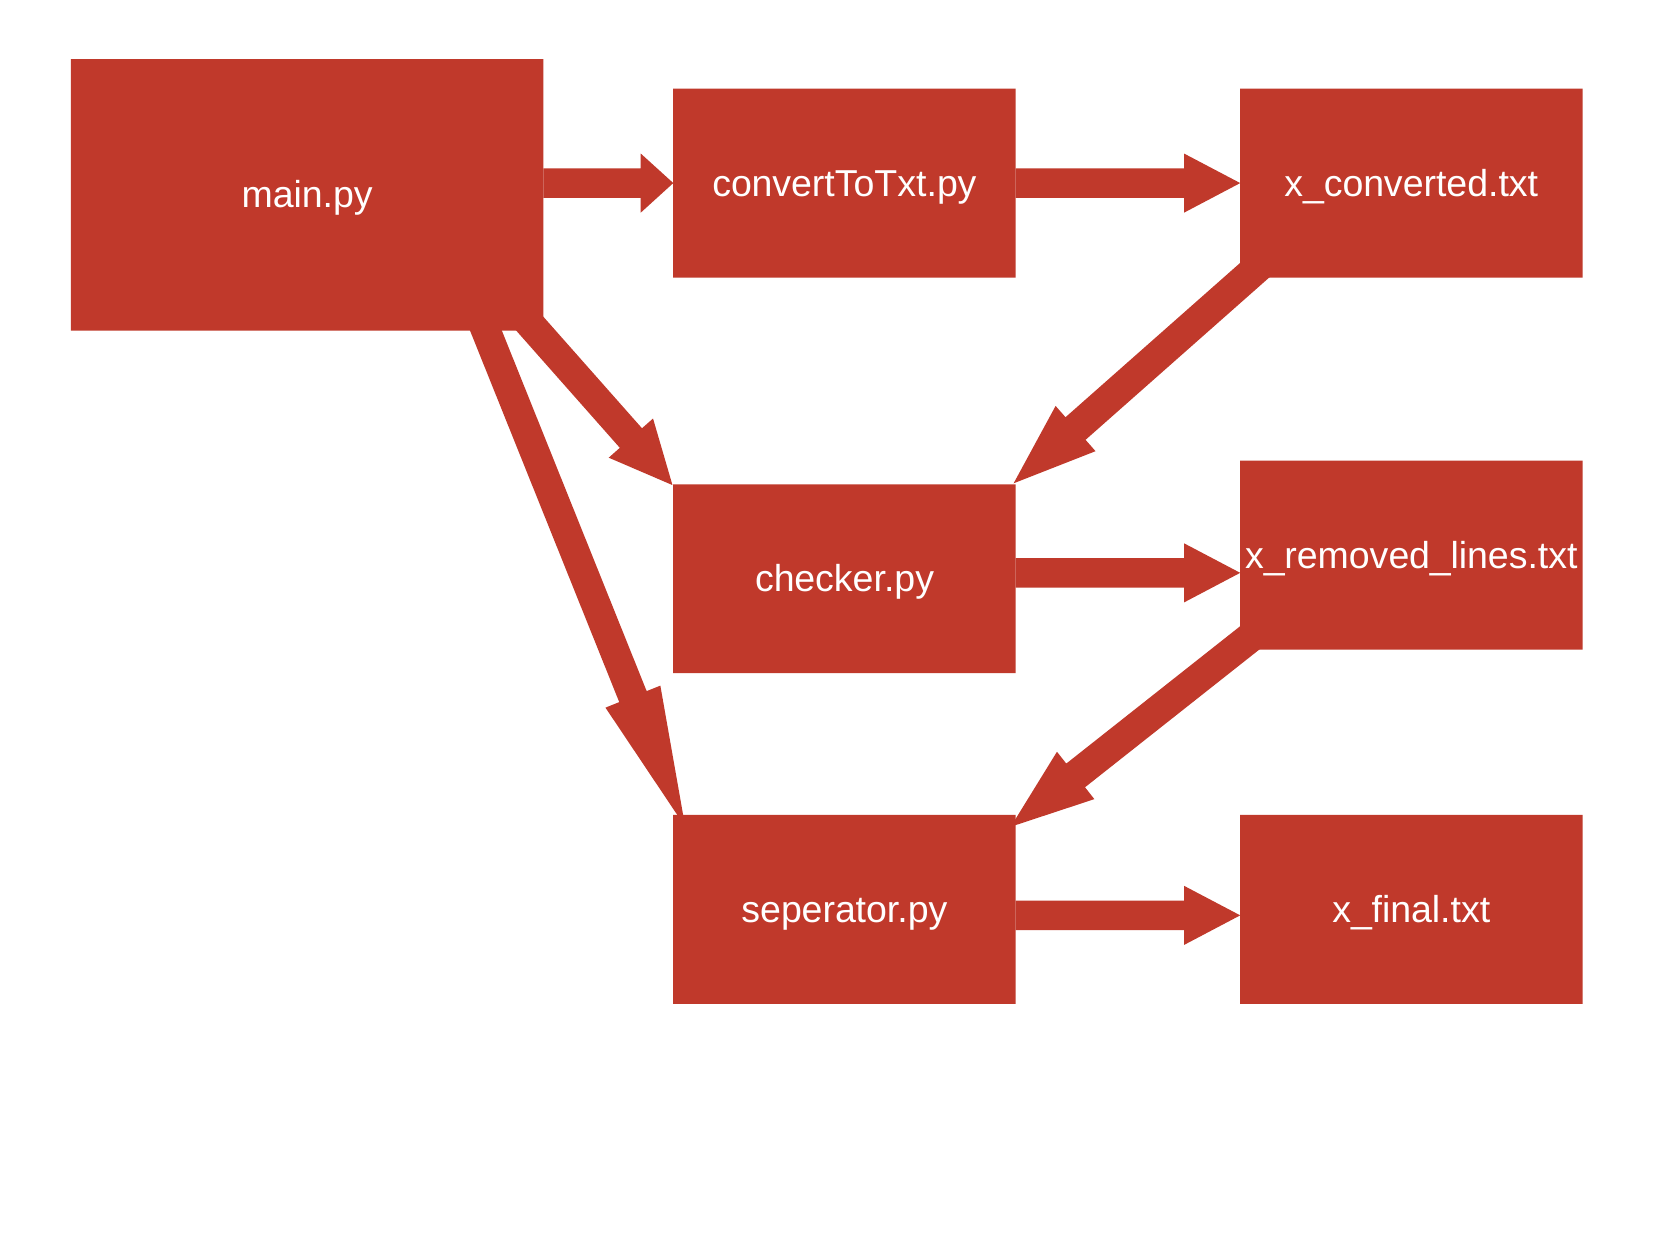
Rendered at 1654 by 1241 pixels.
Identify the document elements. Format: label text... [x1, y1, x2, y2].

text_box [1013, 252, 1272, 484]
text_box x_final.txt [1240, 814, 1583, 1004]
text_box [1015, 153, 1240, 213]
text_box checker.py [673, 484, 1016, 674]
text_box seperator.py [673, 814, 1016, 1004]
text_box [495, 287, 673, 486]
text_box x_converted.txt [1240, 88, 1583, 278]
text_box [543, 153, 674, 213]
text_box main.py [70, 59, 544, 331]
text_box [462, 300, 686, 827]
text_box convertToTxt.py [673, 88, 1016, 278]
text_box [1015, 543, 1240, 603]
text_box [1010, 609, 1280, 827]
text_box x_removed_lines.txt [1240, 460, 1583, 650]
text_box [1015, 885, 1241, 945]
